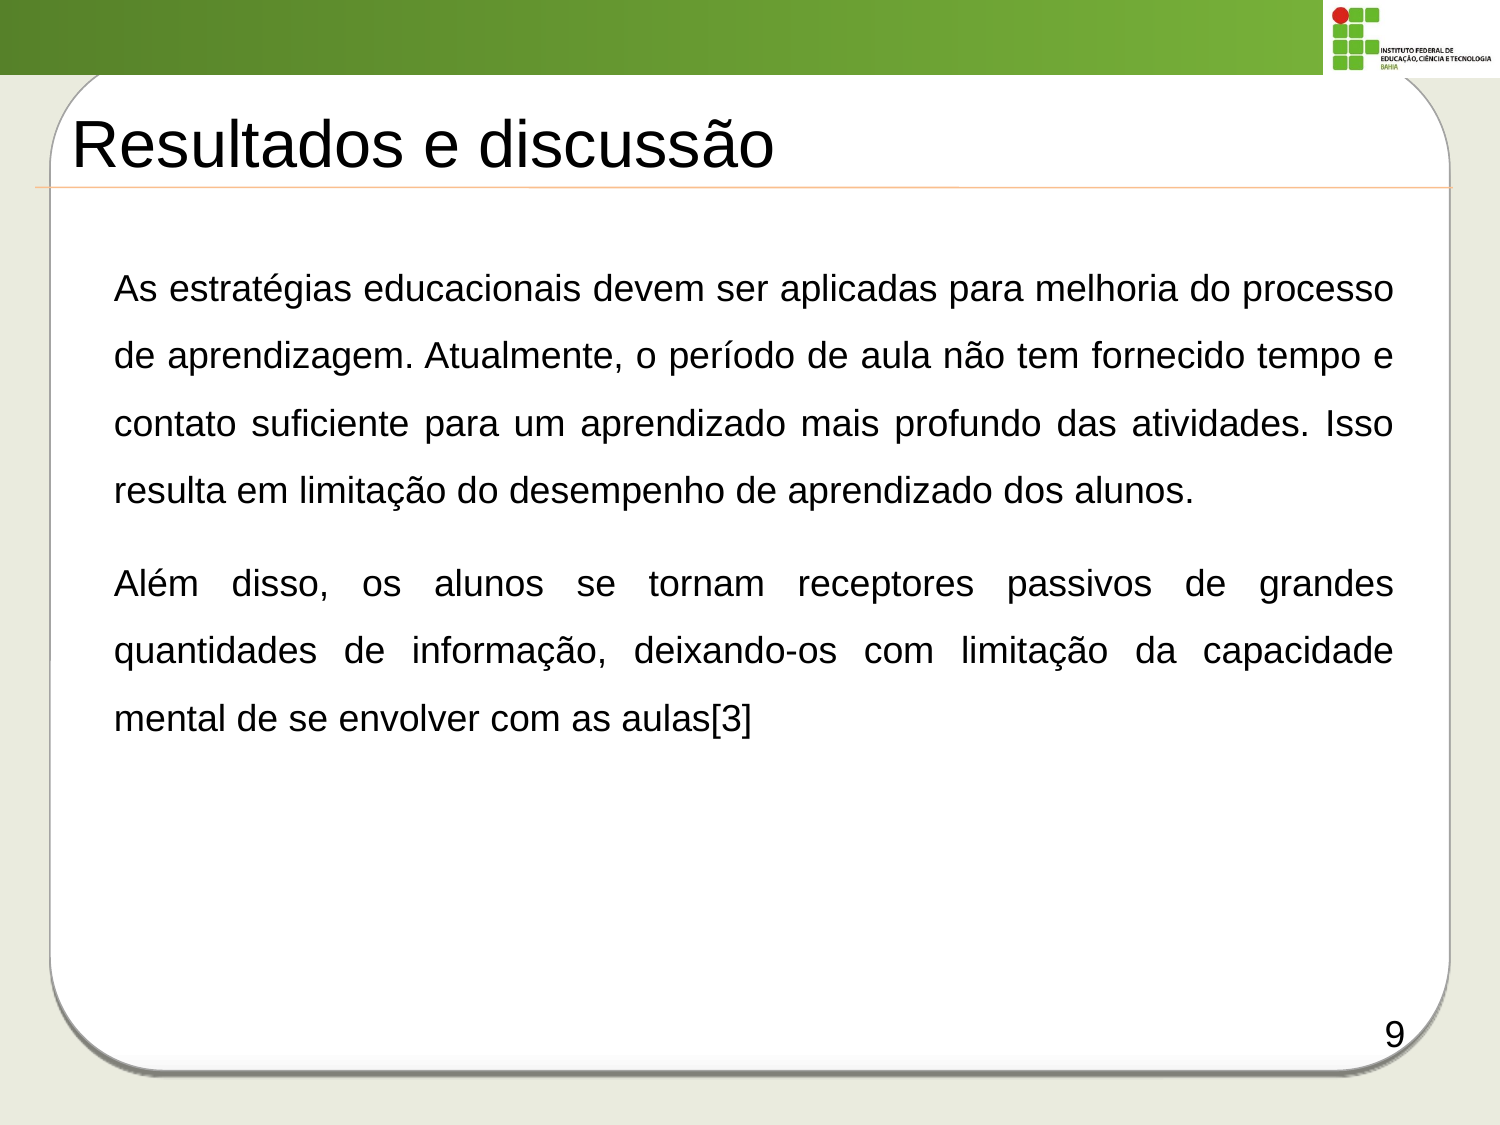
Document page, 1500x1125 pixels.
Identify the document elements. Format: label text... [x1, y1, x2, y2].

text_box [0, 0, 1323, 75]
picture [1323, 0, 1500, 79]
text_box <number> [1369, 1002, 1445, 1063]
text_box As estratégias educacionais devem ser aplicadas para melhoria do processo de aprendizagem. Atualmente, o período de aula não tem fornecido tempo e contato suficiente para um aprendizado mais profundo das atividades. Isso resulta em limitação do desempenho de aprendizado dos alunos. Além disso, os alunos se tornam receptores passivos de grandes quantidades de informação, deixando-os com limitação da capacidade mental de se envolver com as aulas[3] [98, 226, 1409, 719]
text_box Resultados e discussão [56, 93, 1500, 189]
